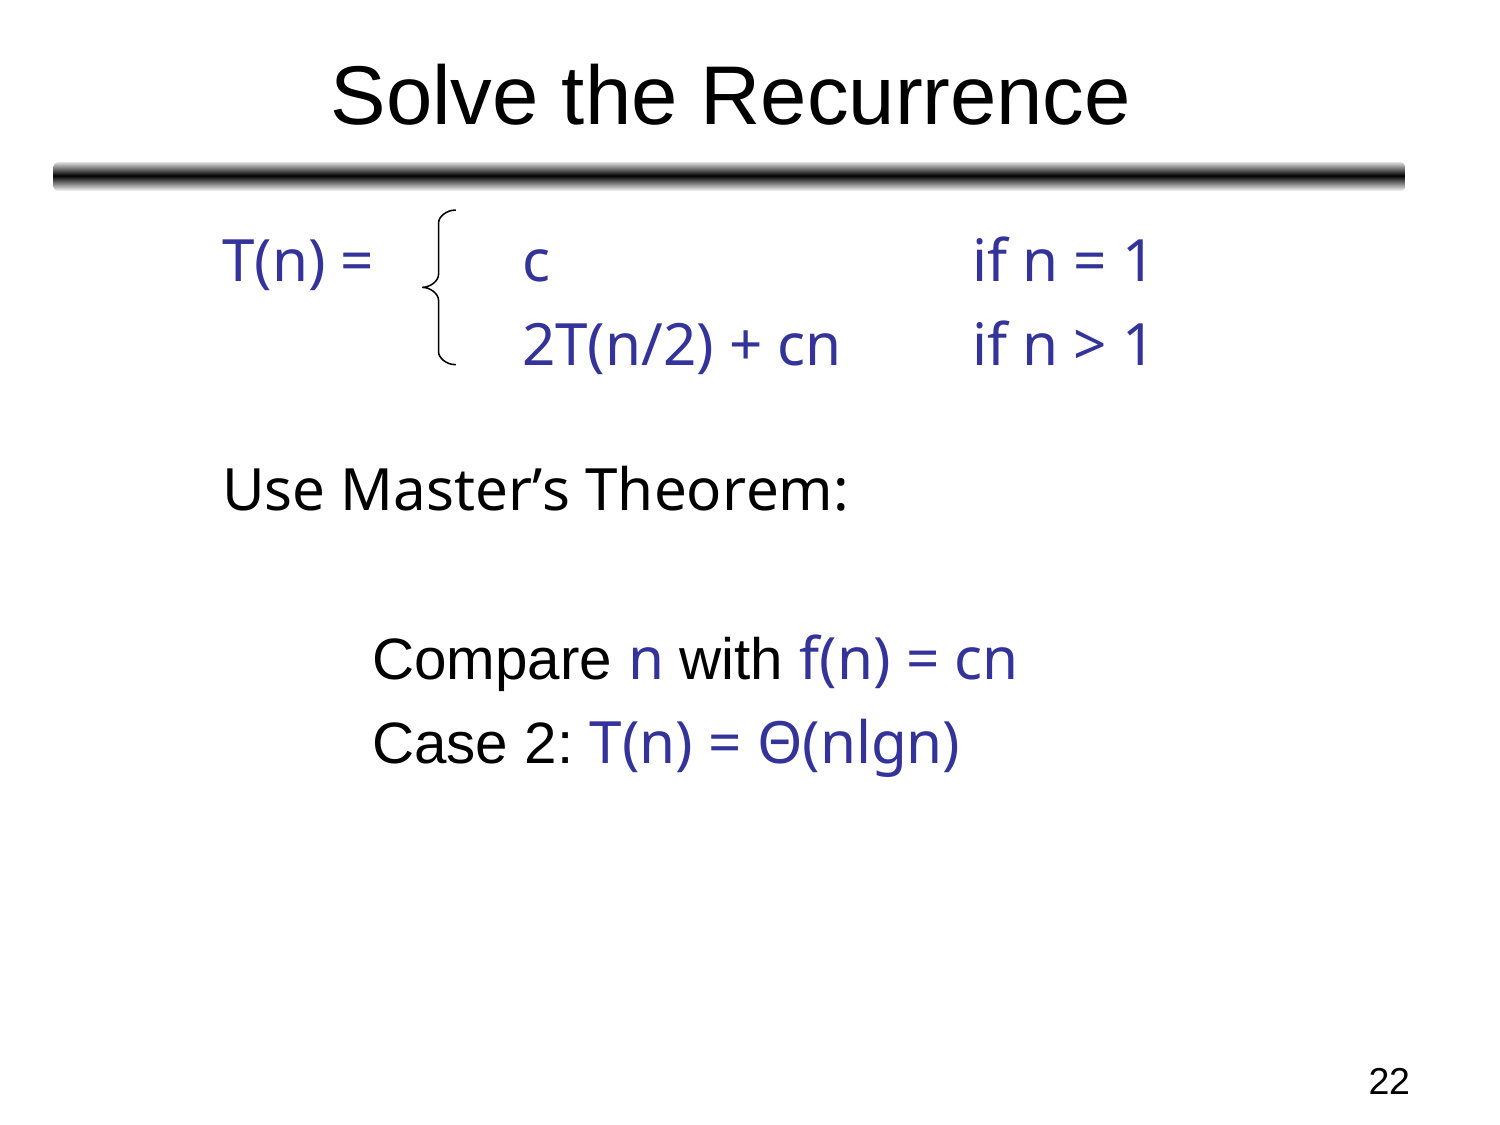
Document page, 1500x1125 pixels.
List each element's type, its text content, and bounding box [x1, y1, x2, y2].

list T(n) = c if n = 1 2T(n/2) + cn if n > 1 Use Master’s Theorem: Compare n with f(n) = cn Case 2: T(n) = Θ(nlgn) [57, 215, 1408, 1049]
title Solve the Recurrence [55, 16, 1406, 166]
